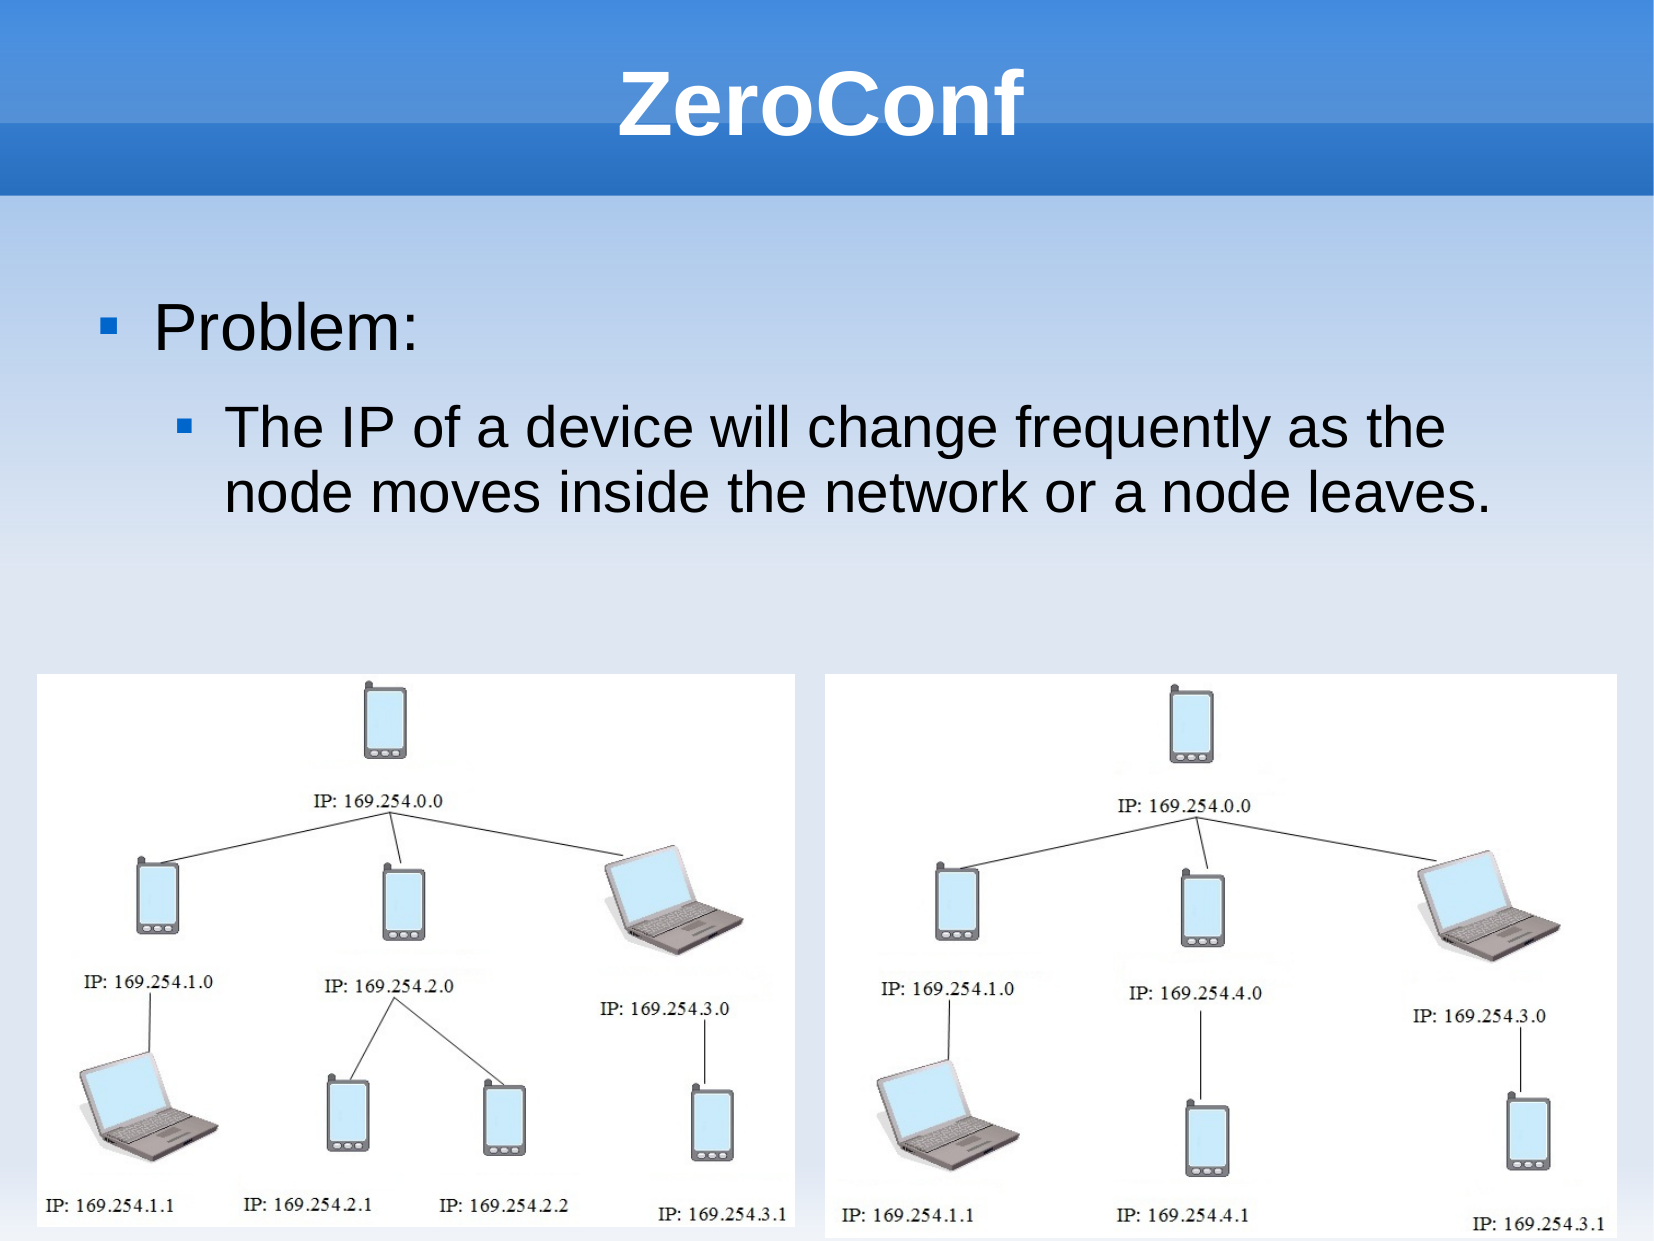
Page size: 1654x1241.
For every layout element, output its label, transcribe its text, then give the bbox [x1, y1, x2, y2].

picture [0, 0, 1654, 1241]
list Problem: The IP of a device will change frequently as the node moves inside the network or a node leaves. [82, 290, 1571, 1109]
title ZeroConf [76, 0, 1565, 208]
